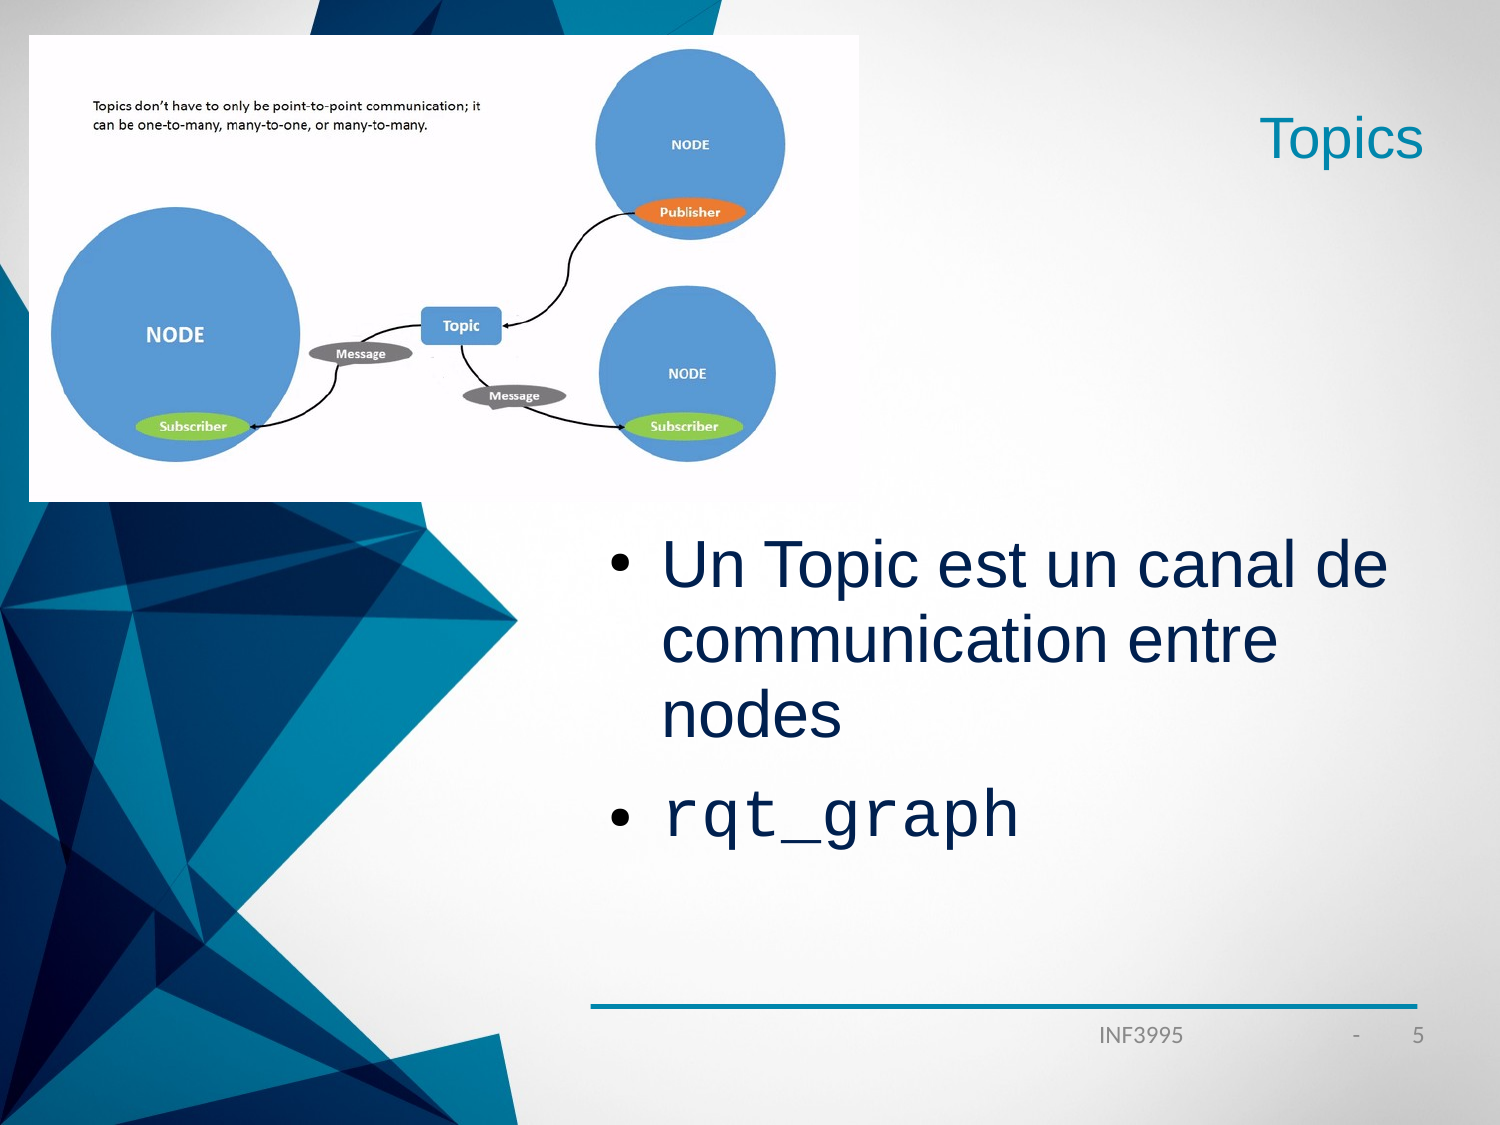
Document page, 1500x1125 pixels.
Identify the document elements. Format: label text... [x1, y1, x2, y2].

list Un Topic est un canal de communication entre nodes rqt_graph [590, 318, 1425, 972]
picture [0, 0, 1500, 1125]
title Topics [859, 44, 1425, 233]
